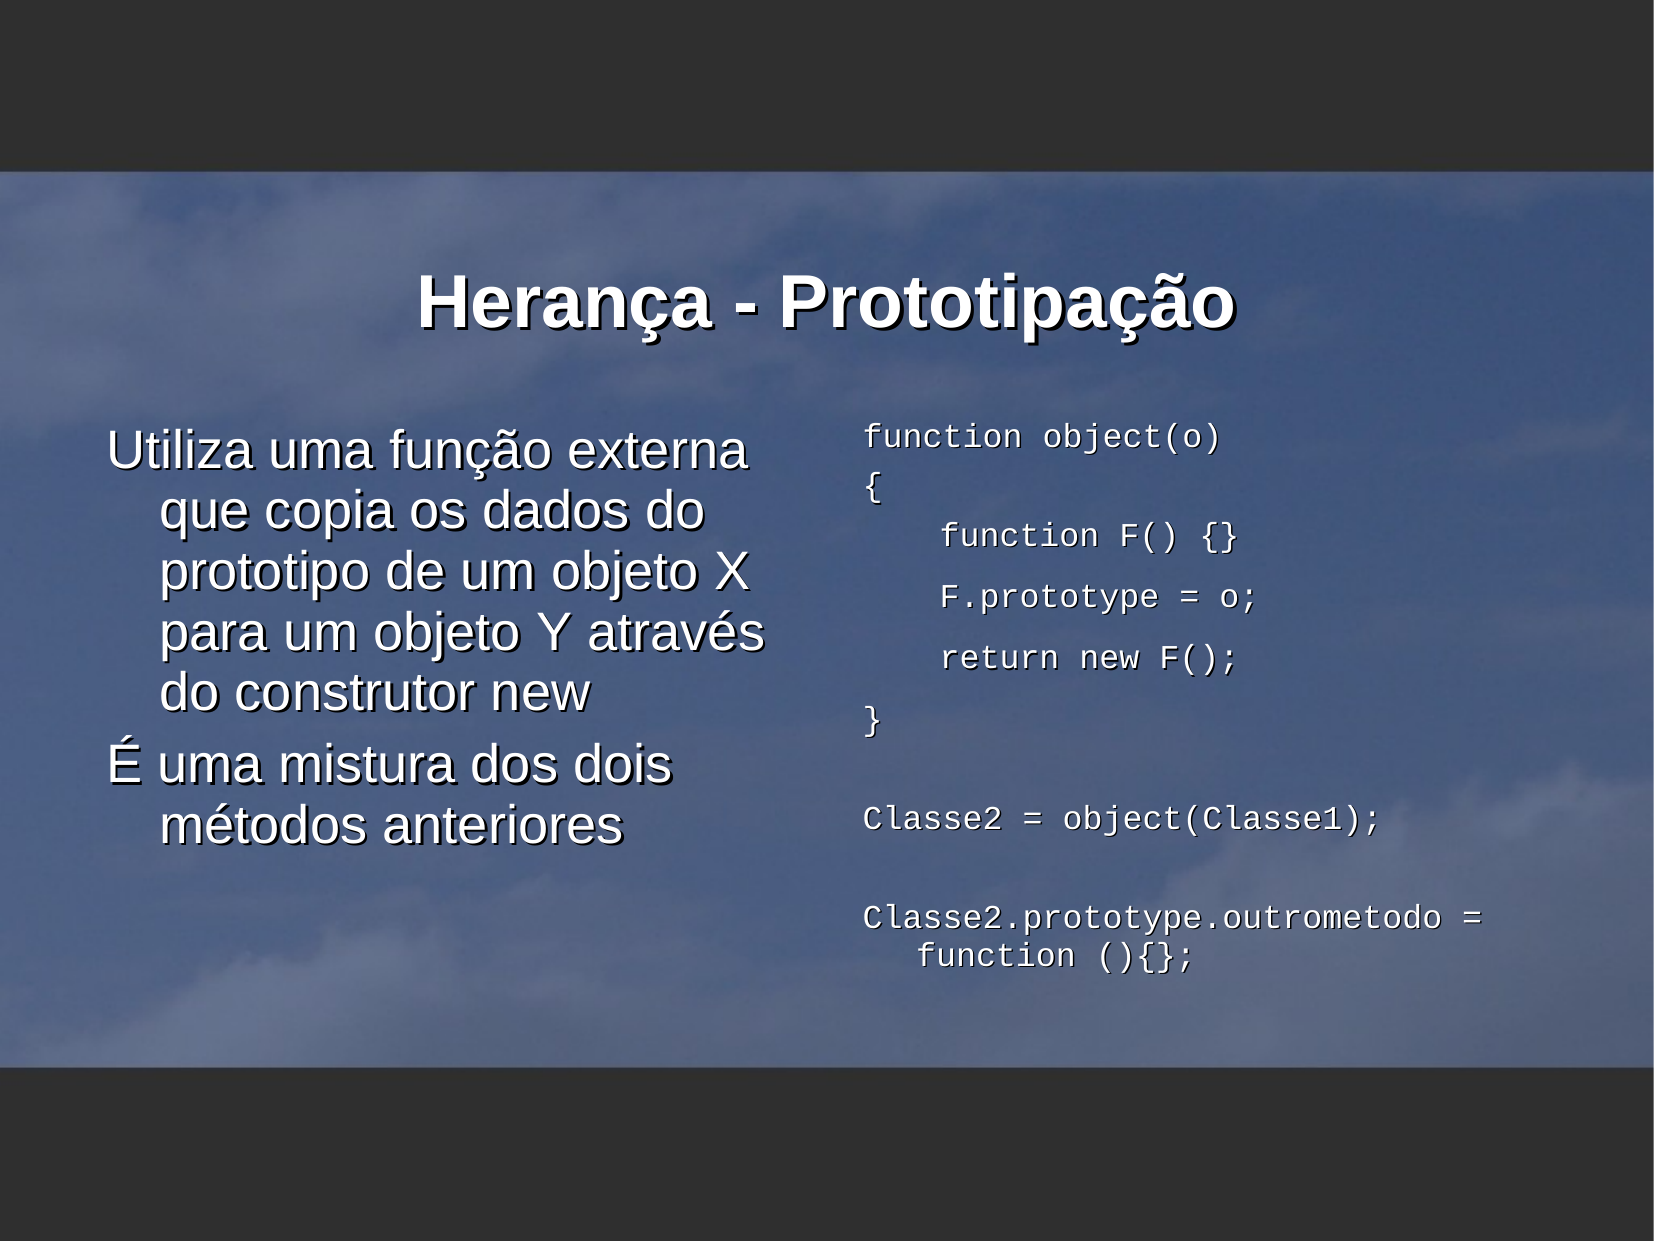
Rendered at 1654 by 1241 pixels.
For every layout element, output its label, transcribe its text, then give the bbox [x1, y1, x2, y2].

list function object(o) { function F() {} F.prototype = o; return new F(); } Classe2 = object(Classe1); Classe2.prototype.outrometodo = function (){}; [845, 419, 1566, 955]
picture [0, 0, 1654, 1241]
list Utiliza uma função externa que copia os dados do prototipo de um objeto X para um objeto Y através do construtor new É uma mistura dos dois métodos anteriores [88, 419, 809, 855]
title Herança - Prototipação [88, 219, 1565, 383]
